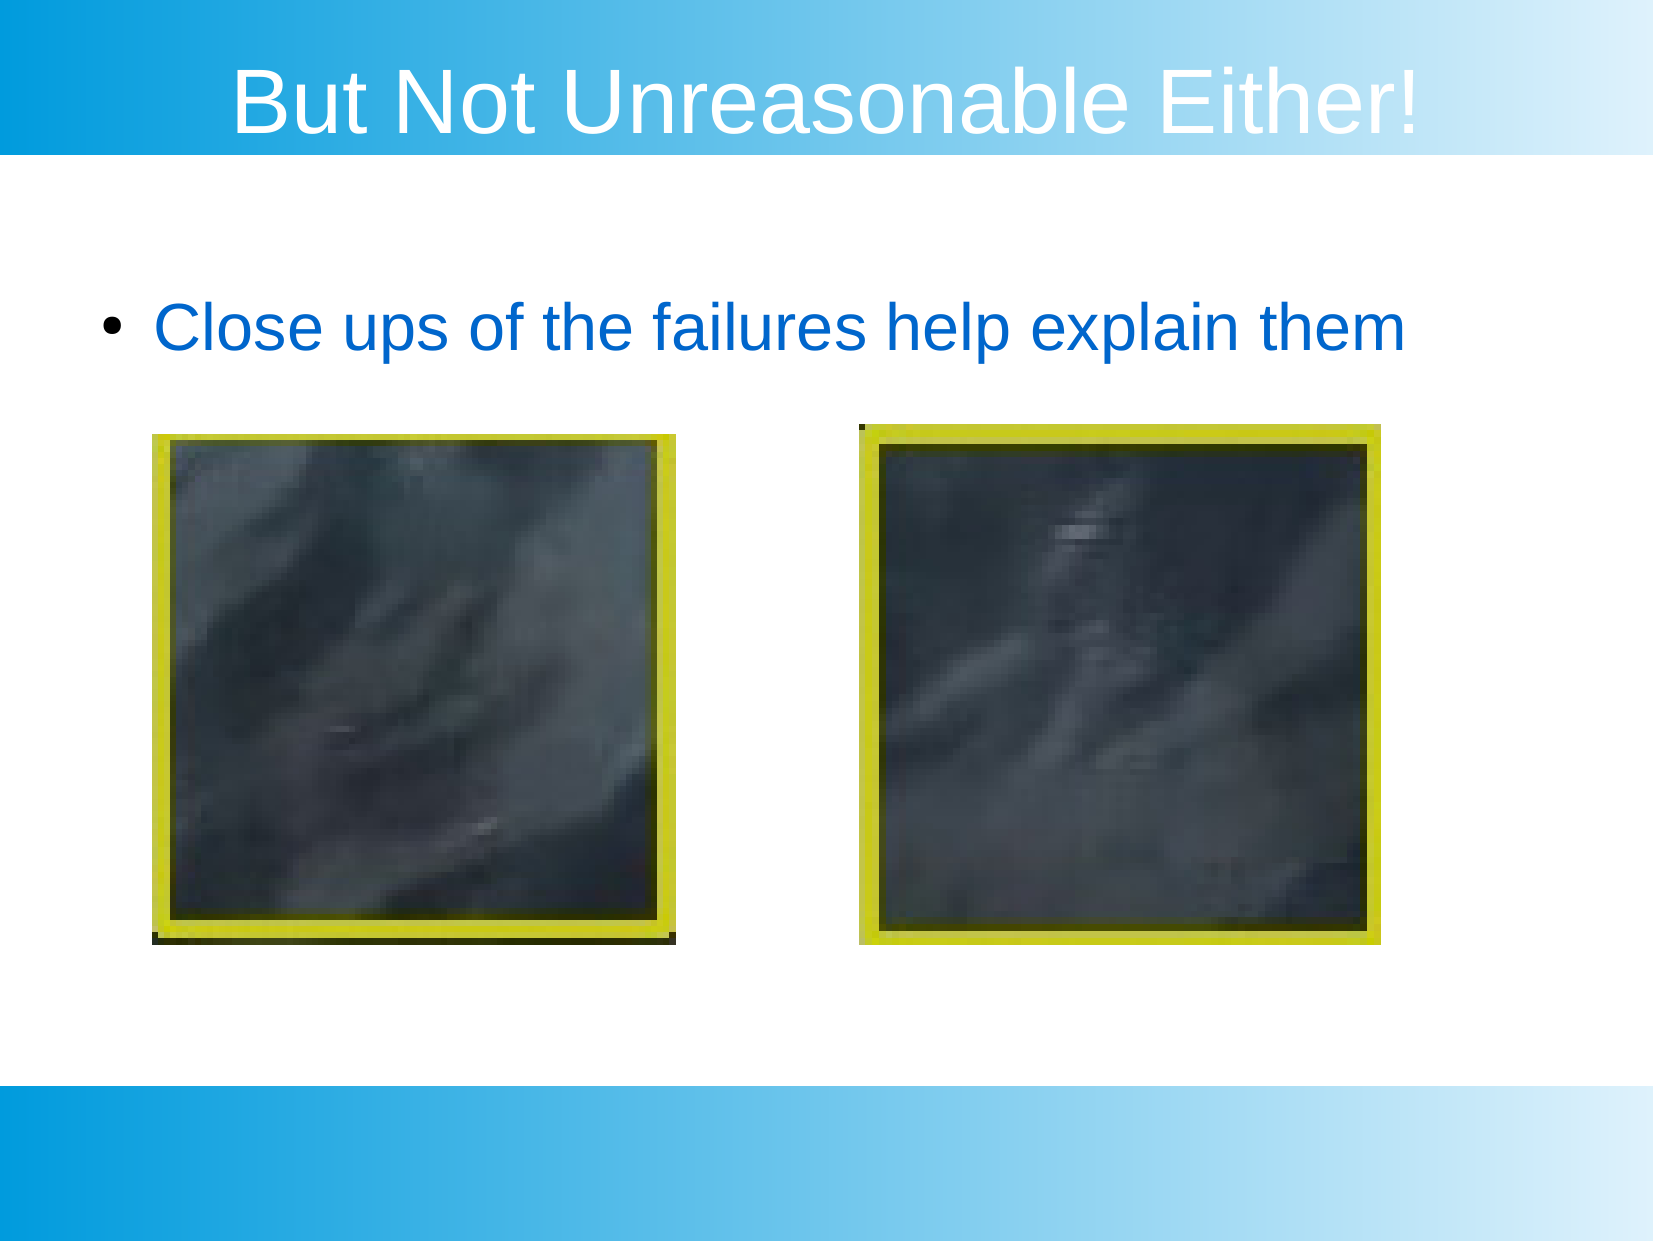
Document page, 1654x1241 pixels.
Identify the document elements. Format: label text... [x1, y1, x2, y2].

picture [152, 434, 676, 946]
picture [859, 424, 1381, 946]
list Close ups of the failures help explain them [82, 290, 1571, 1010]
title But Not Unreasonable Either! [82, 49, 1571, 155]
